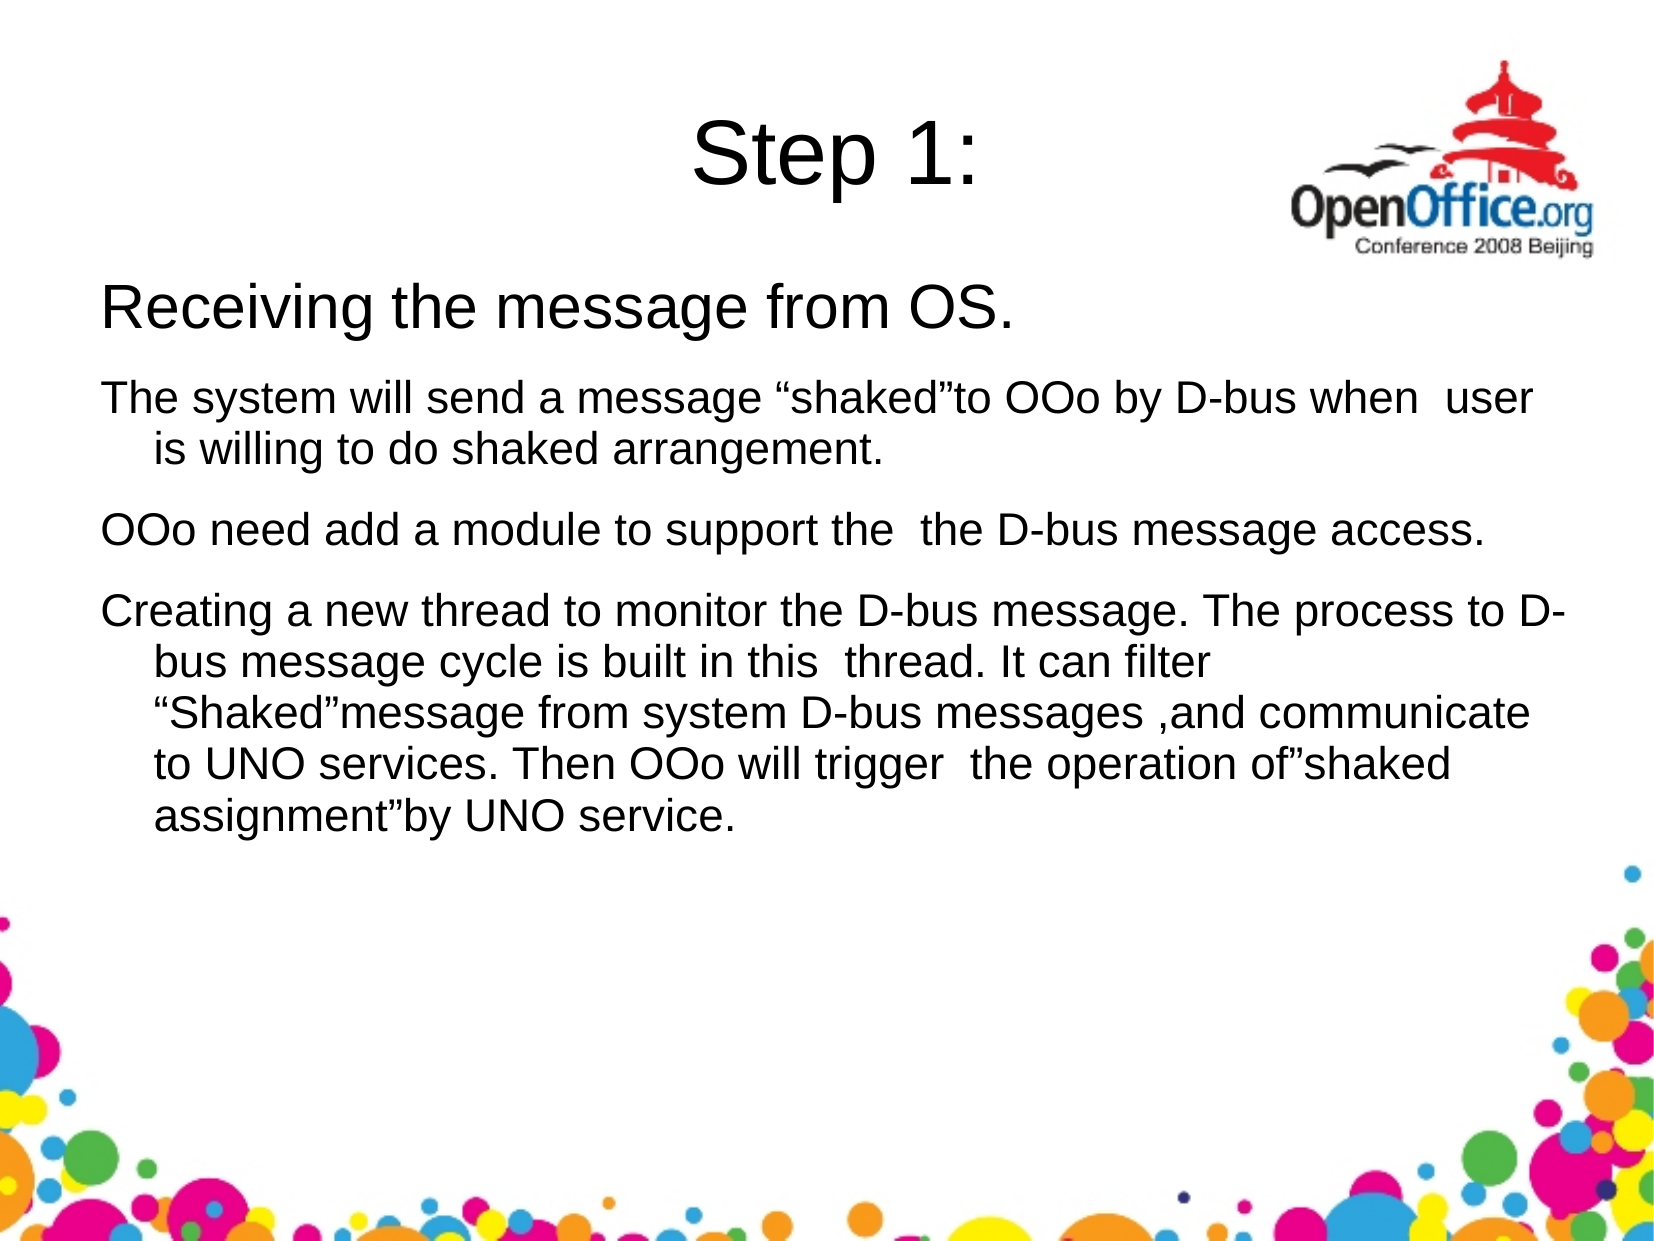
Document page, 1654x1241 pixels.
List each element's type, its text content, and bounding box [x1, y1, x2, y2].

title Step 1: [82, 49, 1571, 257]
list Receiving the message from OS. The system will send a message “shaked”to OOo by D-bus when user is willing to do shaked arrangement. OOo need add a module to support the the D-bus message access. Creating a new thread to monitor the D-bus message. The process to D-bus message cycle is built in this thread. It can filter “Shaked”message from system D-bus messages ,and communicate to UNO services. Then OOo will trigger the operation of”shaked assignment”by UNO service. [82, 272, 1571, 1091]
picture [0, 0, 1654, 1241]
